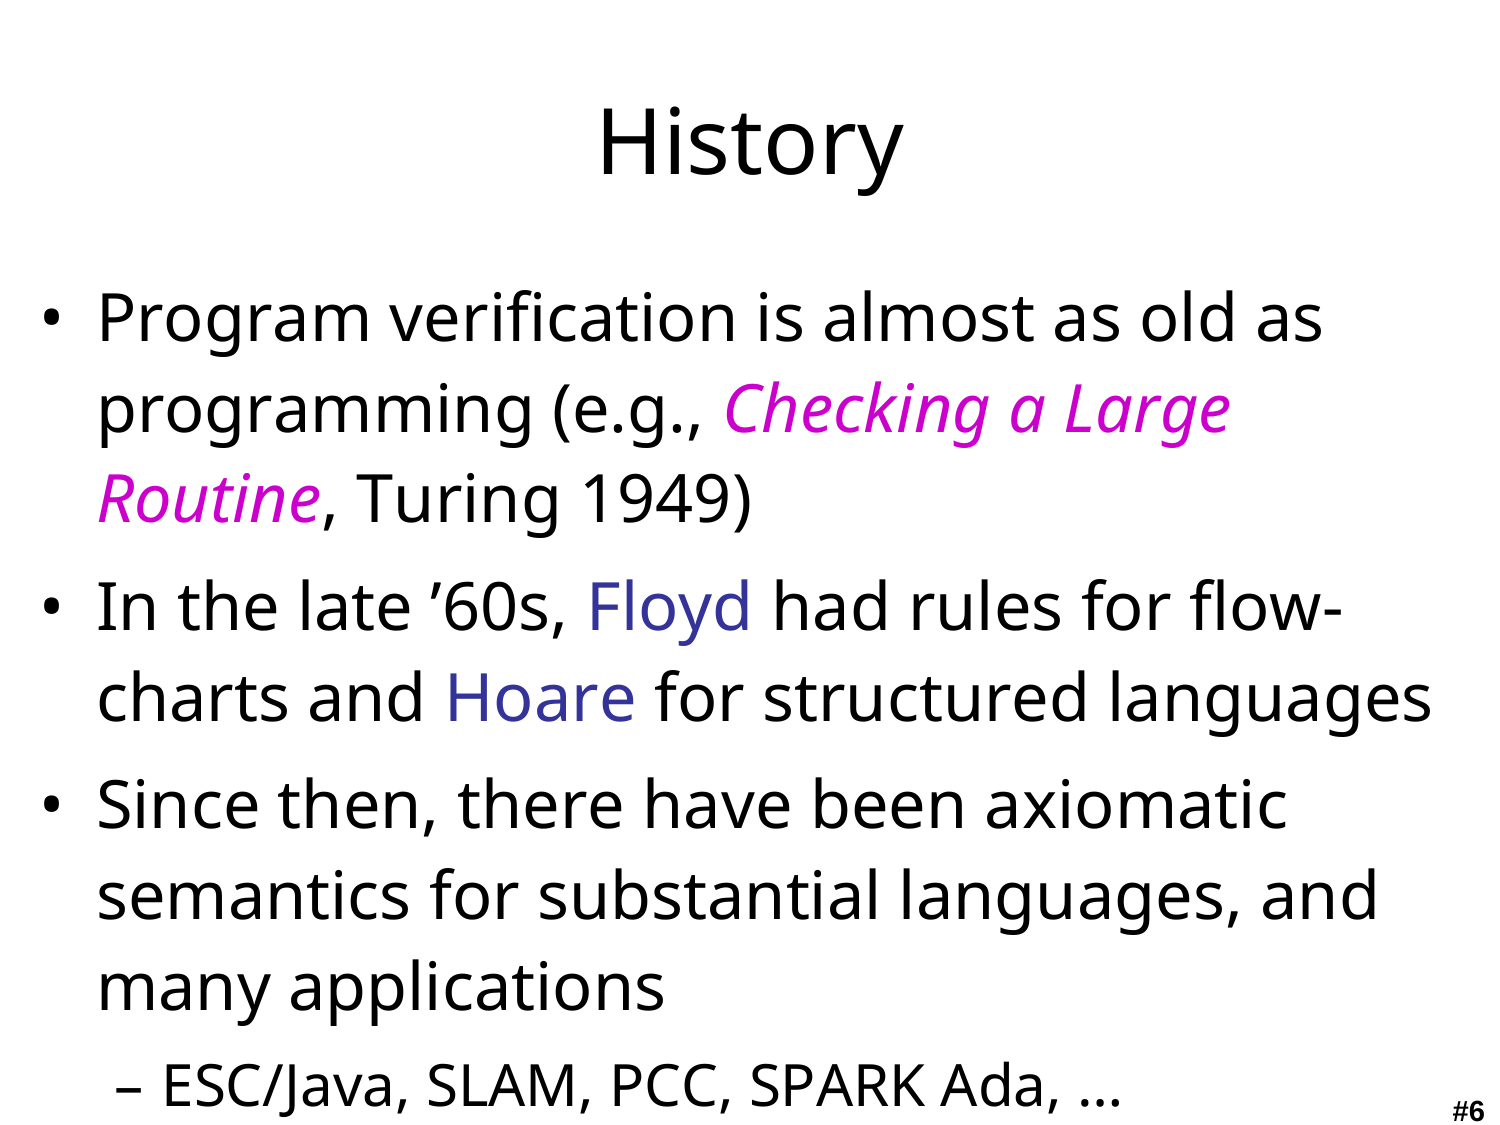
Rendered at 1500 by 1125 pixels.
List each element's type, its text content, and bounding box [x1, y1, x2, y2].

list Program verification is almost as old as programming (e.g., Checking a Large Routine, Turing 1949) In the late ’60s, Floyd had rules for flow-charts and Hoare for structured languages Since then, there have been axiomatic semantics for substantial languages, and many applications ESC/Java, SLAM, PCC, SPARK Ada, … [24, 262, 1476, 1101]
title History [24, 45, 1476, 233]
